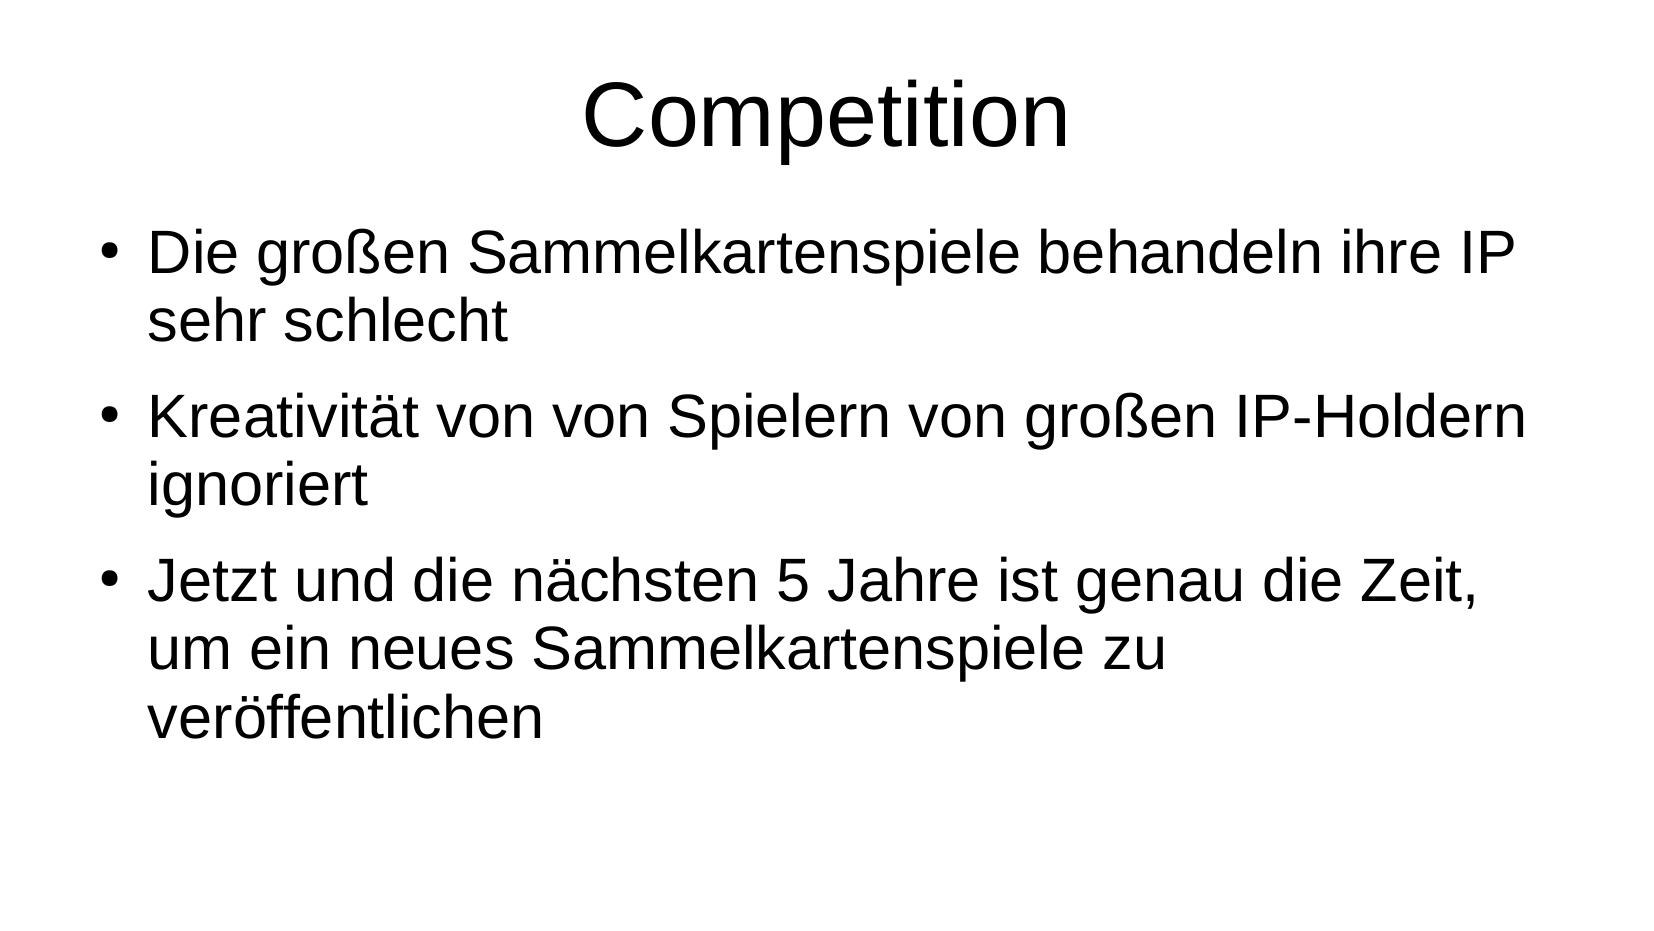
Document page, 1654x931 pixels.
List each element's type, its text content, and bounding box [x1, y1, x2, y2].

list Die großen Sammelkartenspiele behandeln ihre IP sehr schlecht Kreativität von von Spielern von großen IP-Holdern ignoriert Jetzt und die nächsten 5 Jahre ist genau die Zeit, um ein neues Sammelkartenspiele zu veröffentlichen [82, 217, 1571, 758]
title Competition [82, 37, 1571, 193]
